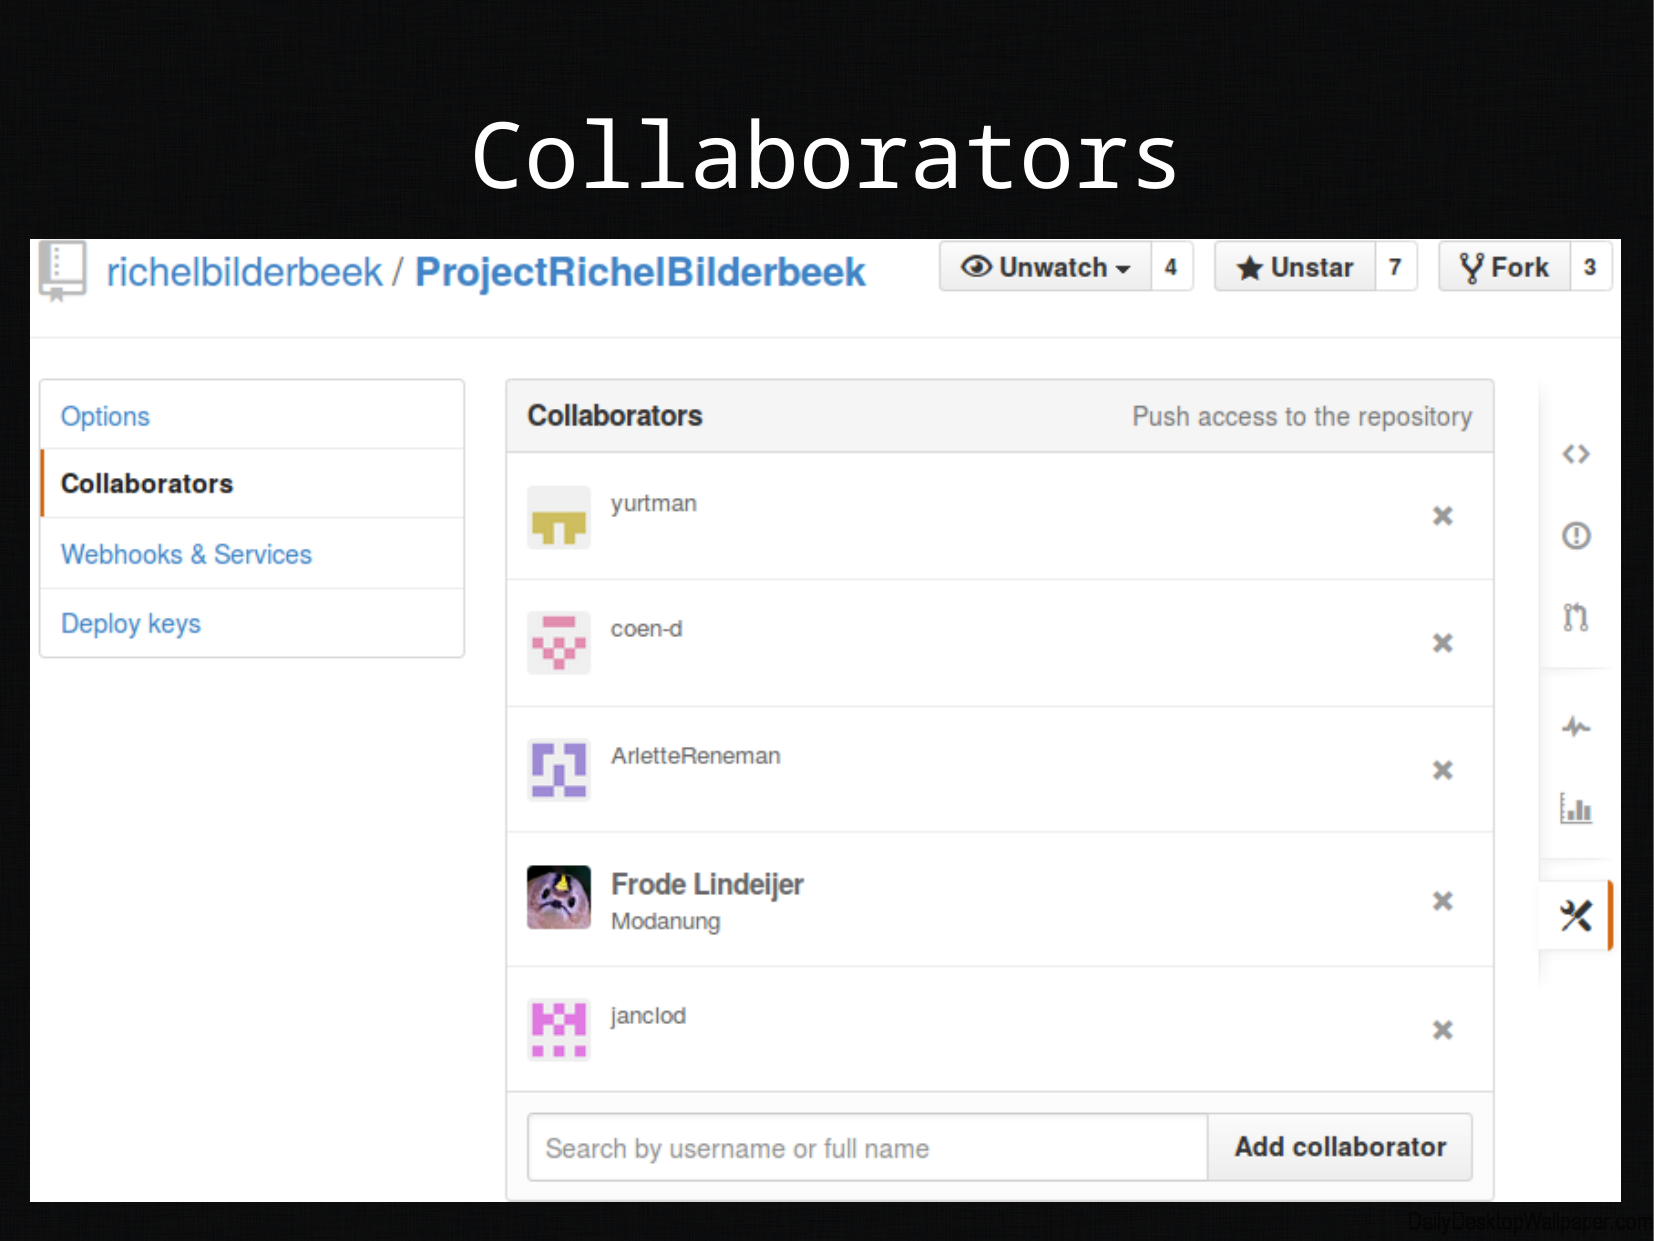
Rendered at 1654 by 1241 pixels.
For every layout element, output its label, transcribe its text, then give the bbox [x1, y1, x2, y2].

title Collaborators [82, 49, 1571, 239]
picture [0, 0, 1654, 1241]
